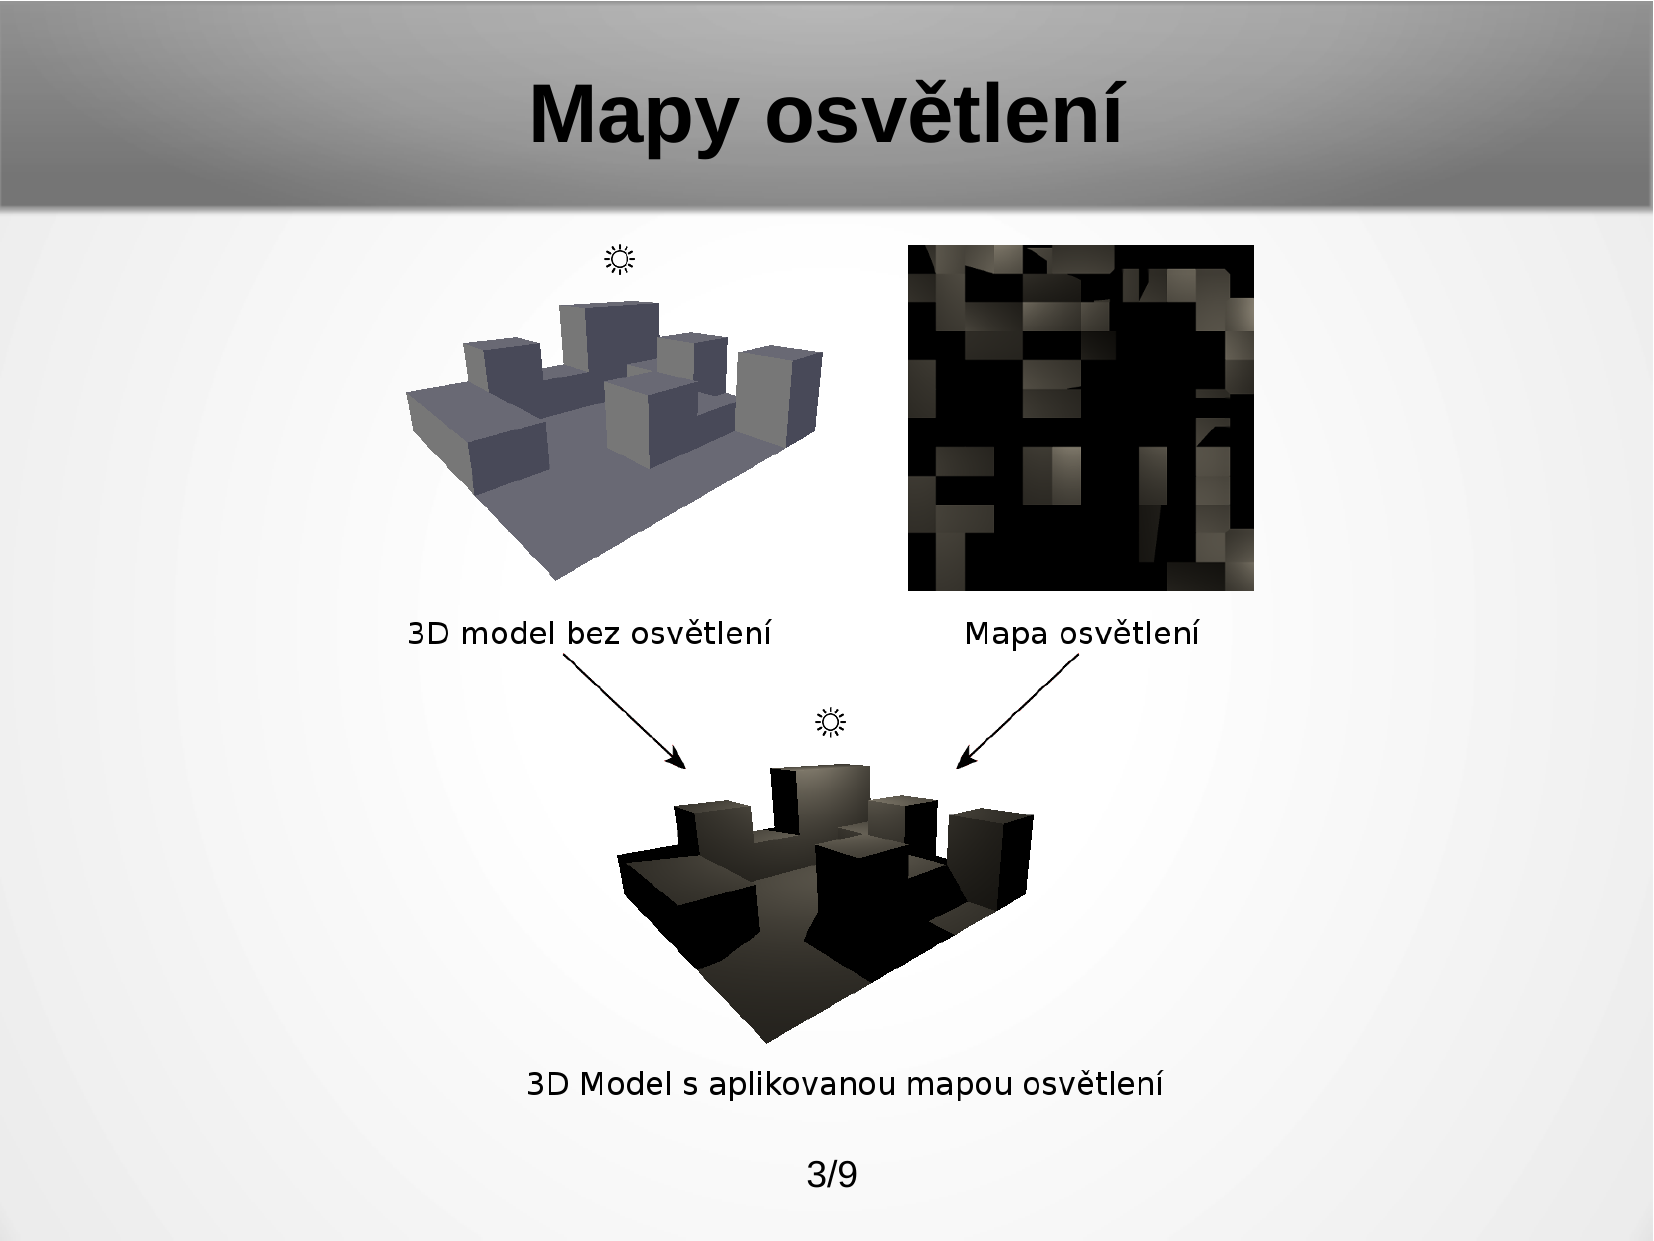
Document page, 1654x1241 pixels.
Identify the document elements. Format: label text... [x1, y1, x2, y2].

text_box <number>/9 [590, 1148, 1074, 1216]
title Mapy osvětlení [82, 49, 1571, 179]
picture [0, 1, 1653, 1241]
